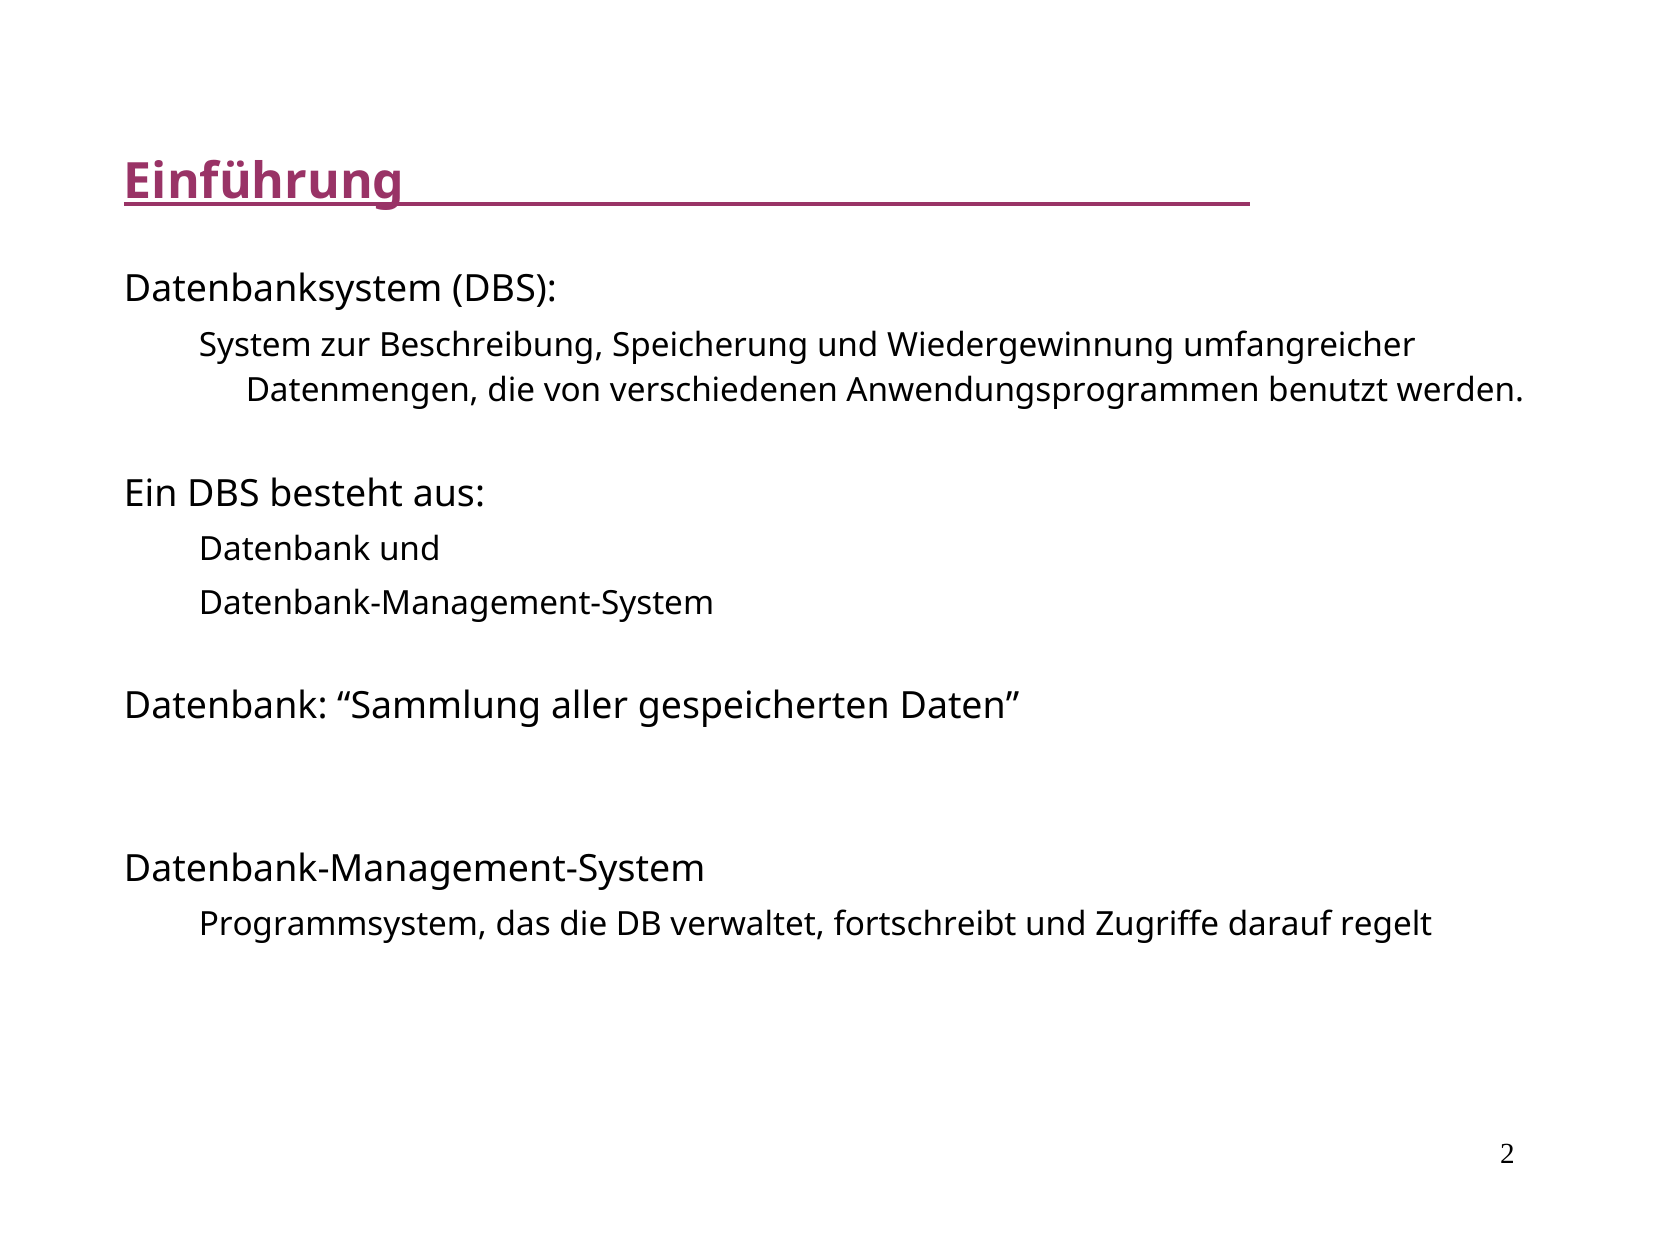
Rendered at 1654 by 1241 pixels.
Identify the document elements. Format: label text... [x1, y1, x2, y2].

list Datenbanksystem (DBS): System zur Beschreibung, Speicherung und Wiedergewinnung umfangreicher Datenmengen, die von verschiedenen Anwendungsprogrammen benutzt werden. Ein DBS besteht aus: Datenbank und Datenbank-Management-System Datenbank: “Sammlung aller gespeicherten Daten” Datenbank-Management-System Programmsystem, das die DB verwaltet, fortschreibt und Zugriffe darauf regelt [124, 261, 1530, 1103]
title Einführung [124, 110, 1530, 249]
